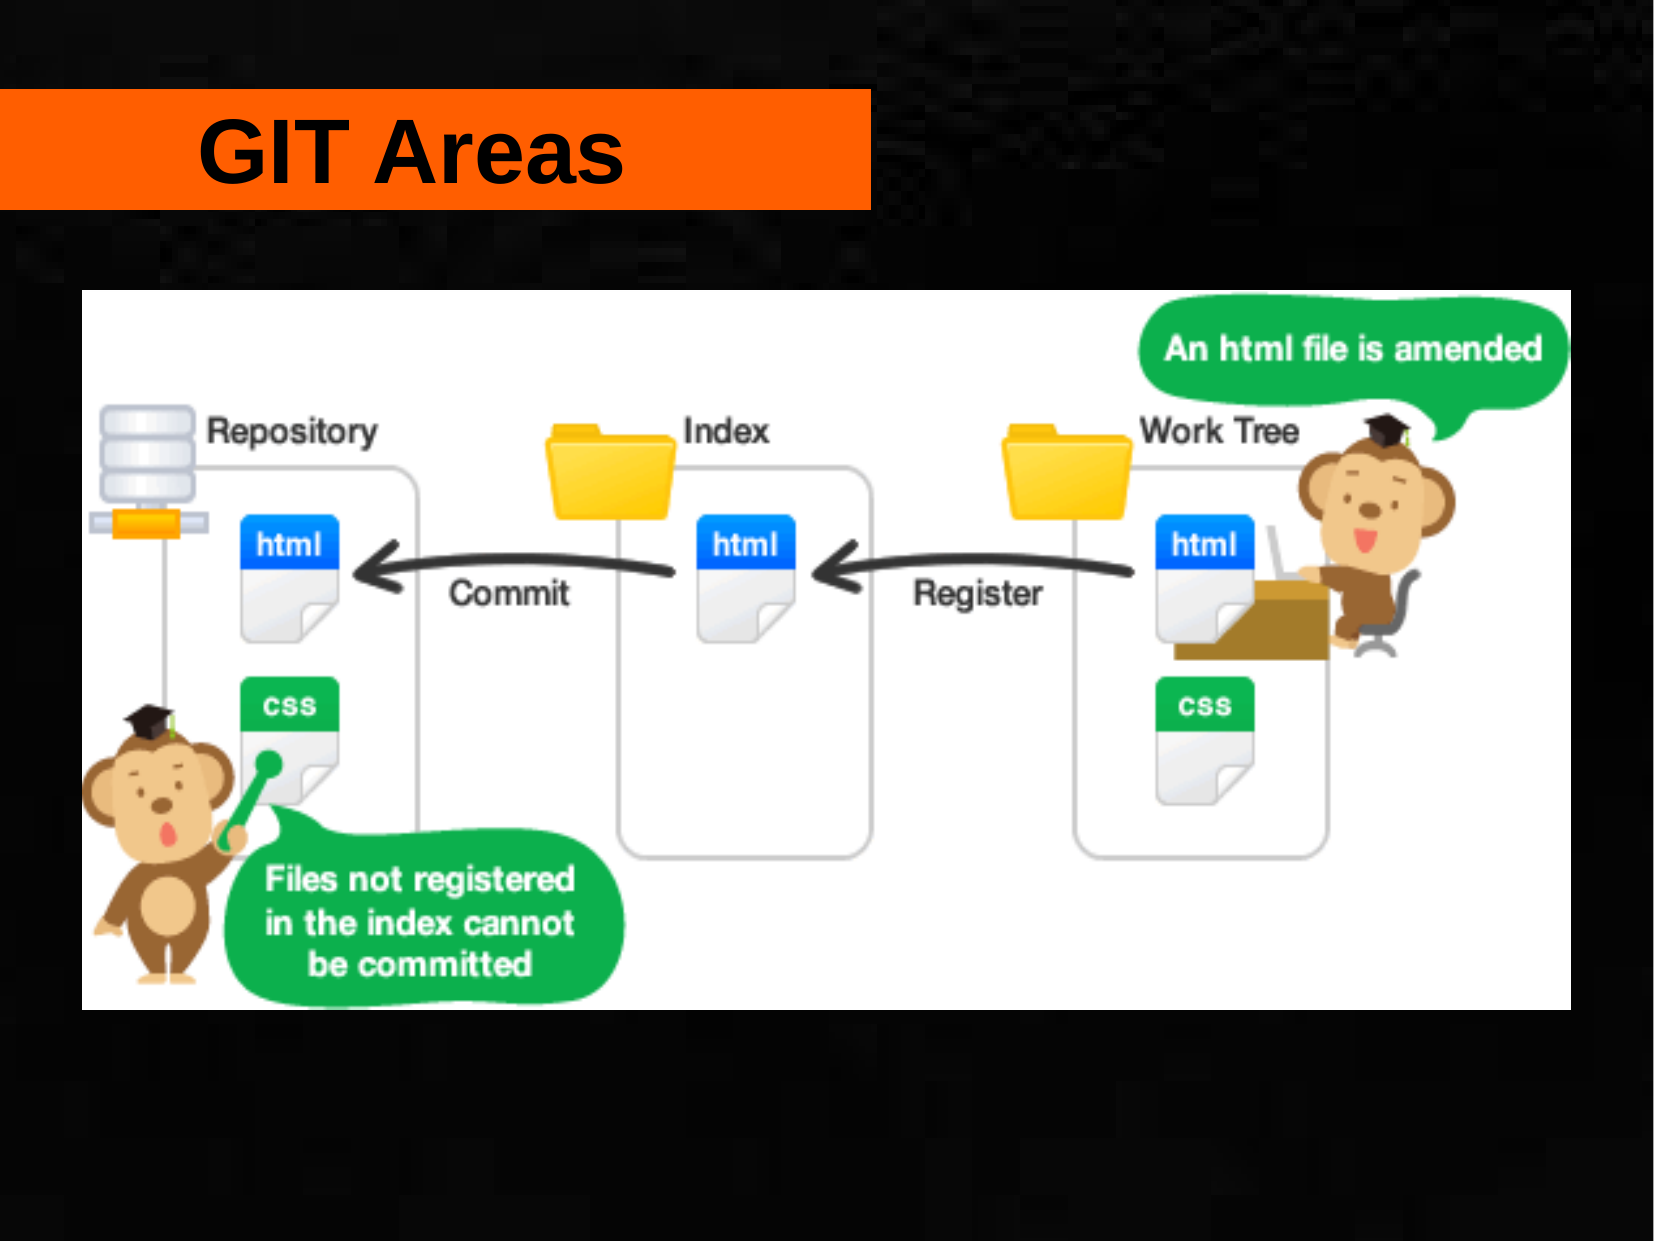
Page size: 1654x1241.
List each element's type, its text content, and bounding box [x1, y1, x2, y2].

picture [0, 0, 1654, 1241]
title GIT Areas [0, 77, 901, 226]
